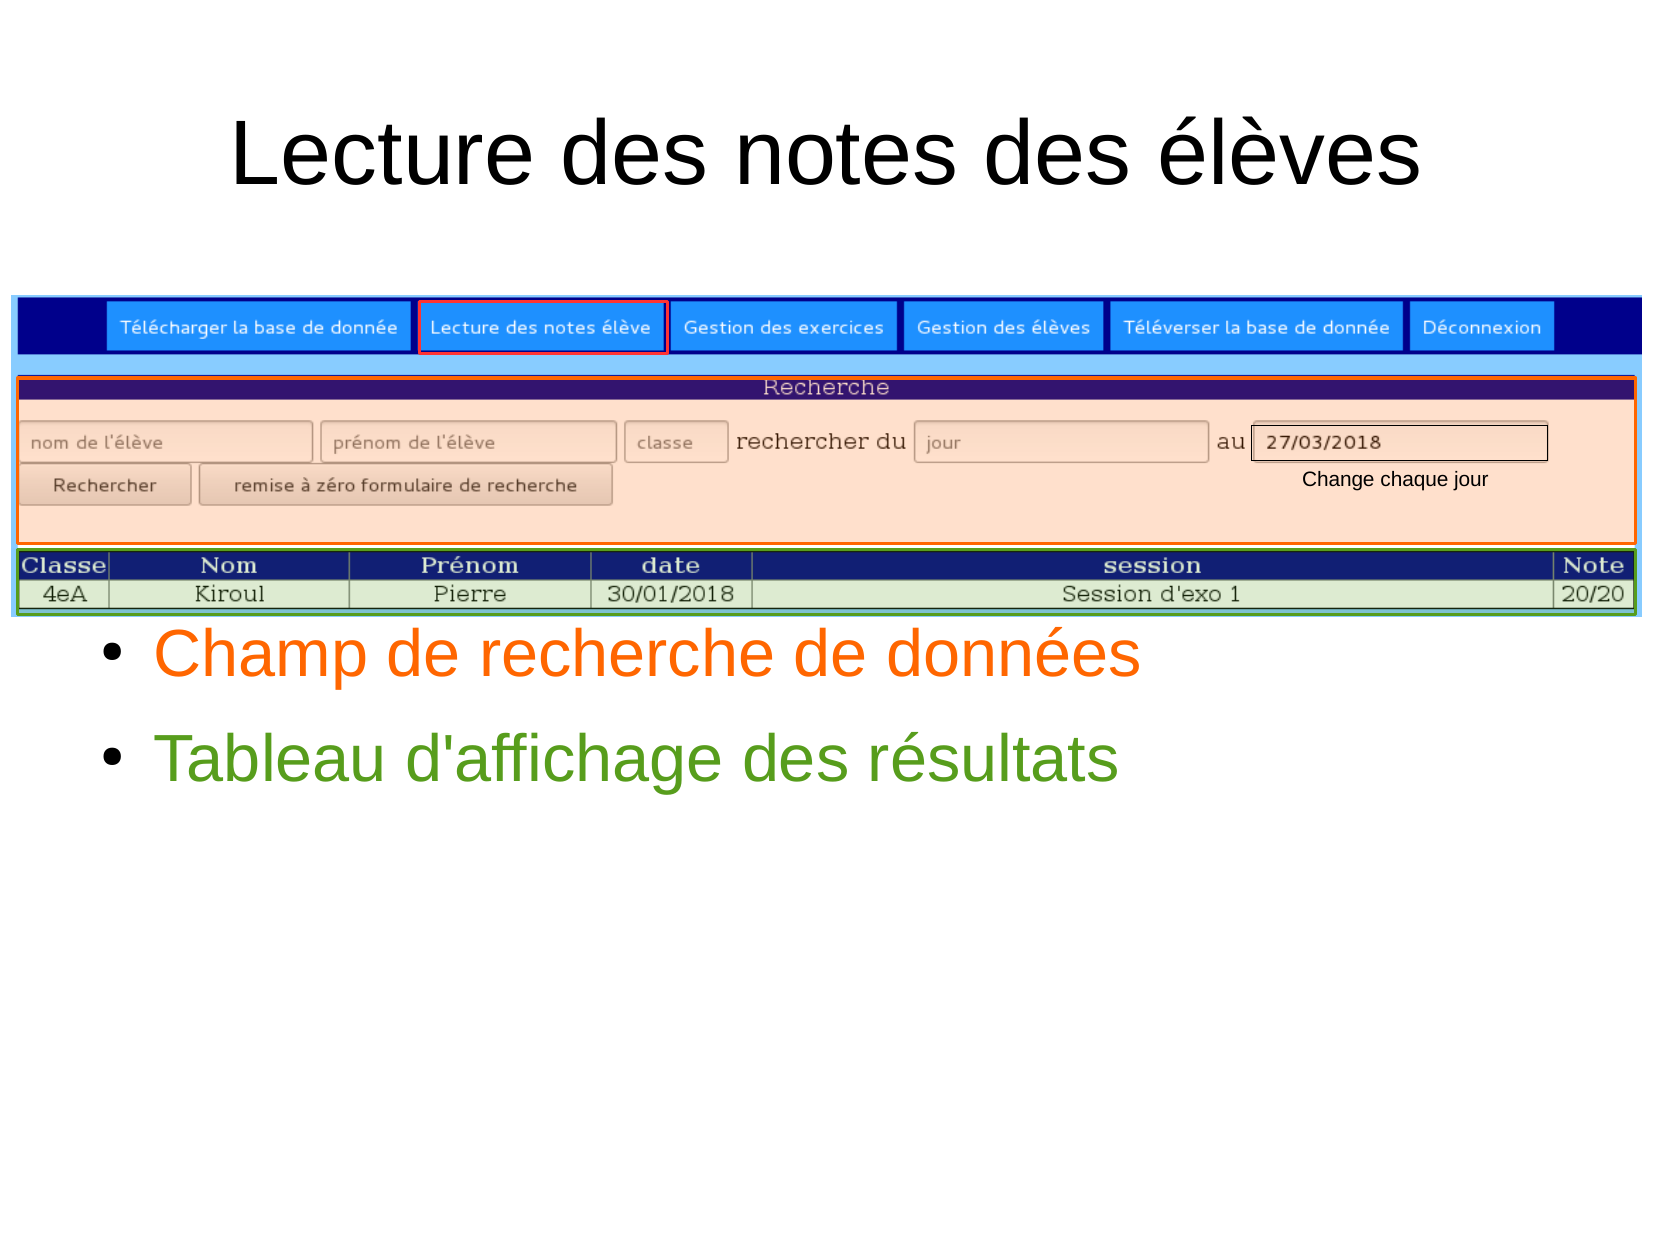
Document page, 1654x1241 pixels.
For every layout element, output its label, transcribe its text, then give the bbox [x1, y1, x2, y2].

text_box [17, 377, 1636, 544]
picture [11, 295, 1642, 617]
text_box [17, 549, 1636, 615]
title Lecture des notes des élèves [82, 49, 1571, 257]
text_box [419, 301, 668, 354]
list Champ de recherche de données Tableau d'affichage des résultats [82, 617, 1571, 1010]
text_box Change chaque jour [1287, 460, 1524, 522]
